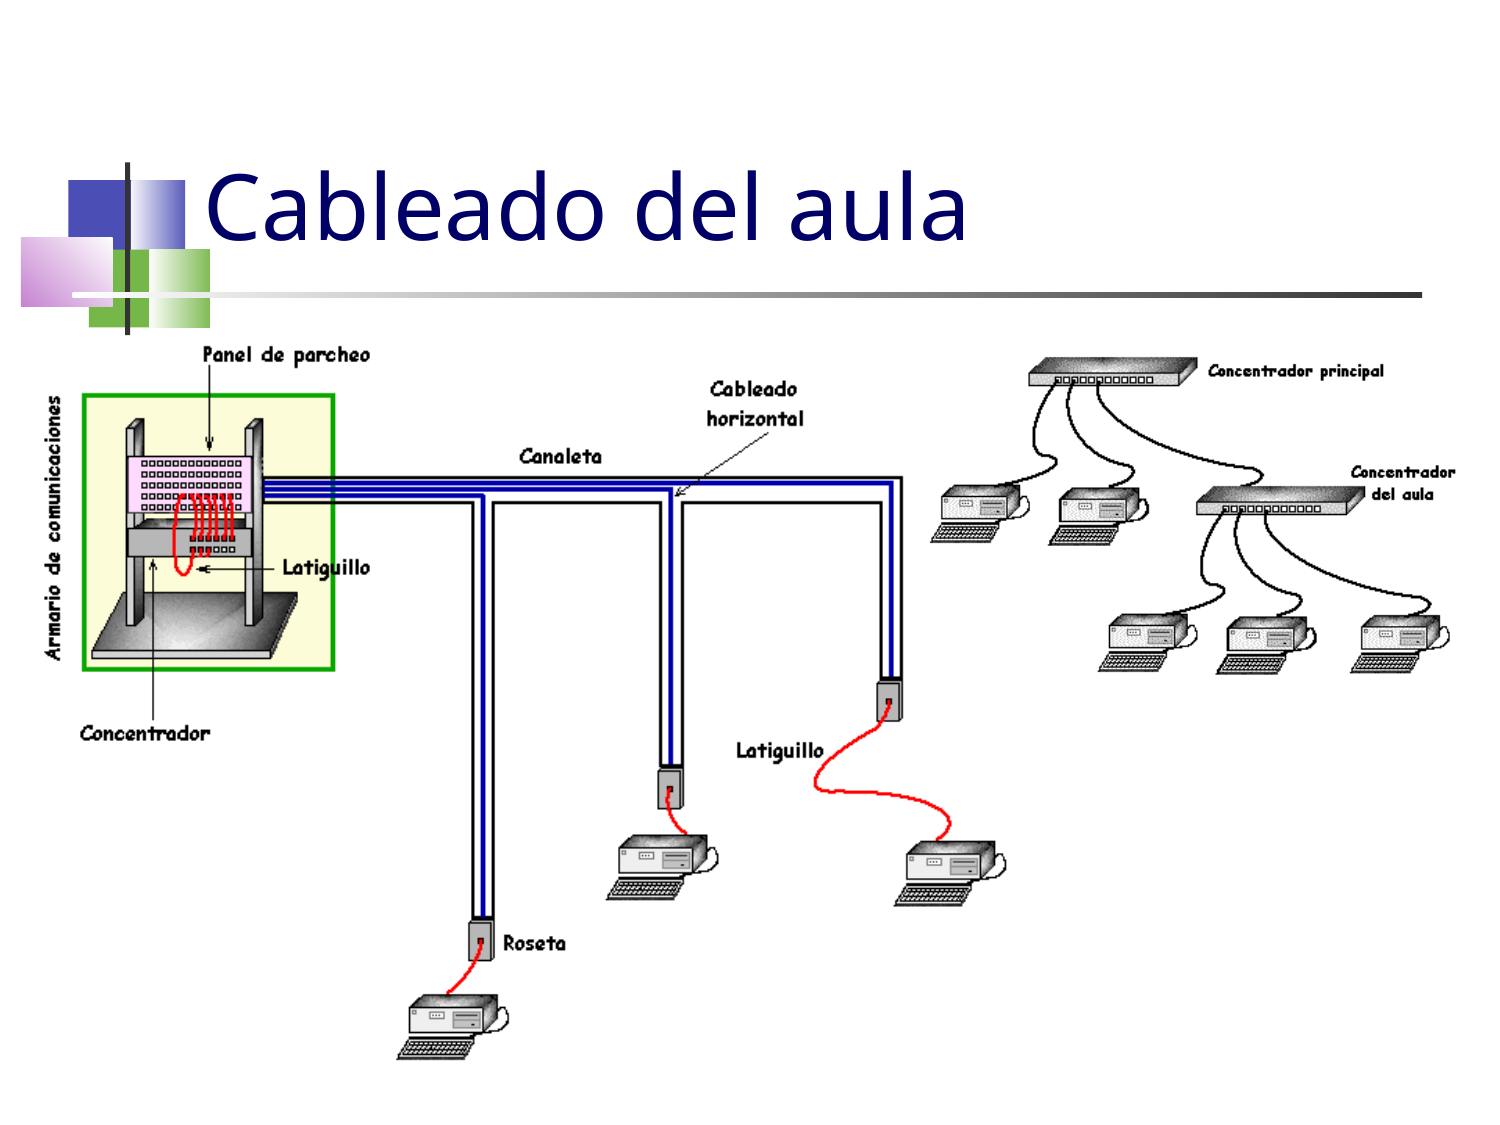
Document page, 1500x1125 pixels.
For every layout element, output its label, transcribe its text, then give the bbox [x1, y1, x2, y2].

title Cableado del aula [188, 35, 1468, 276]
picture [29, 337, 1461, 1079]
